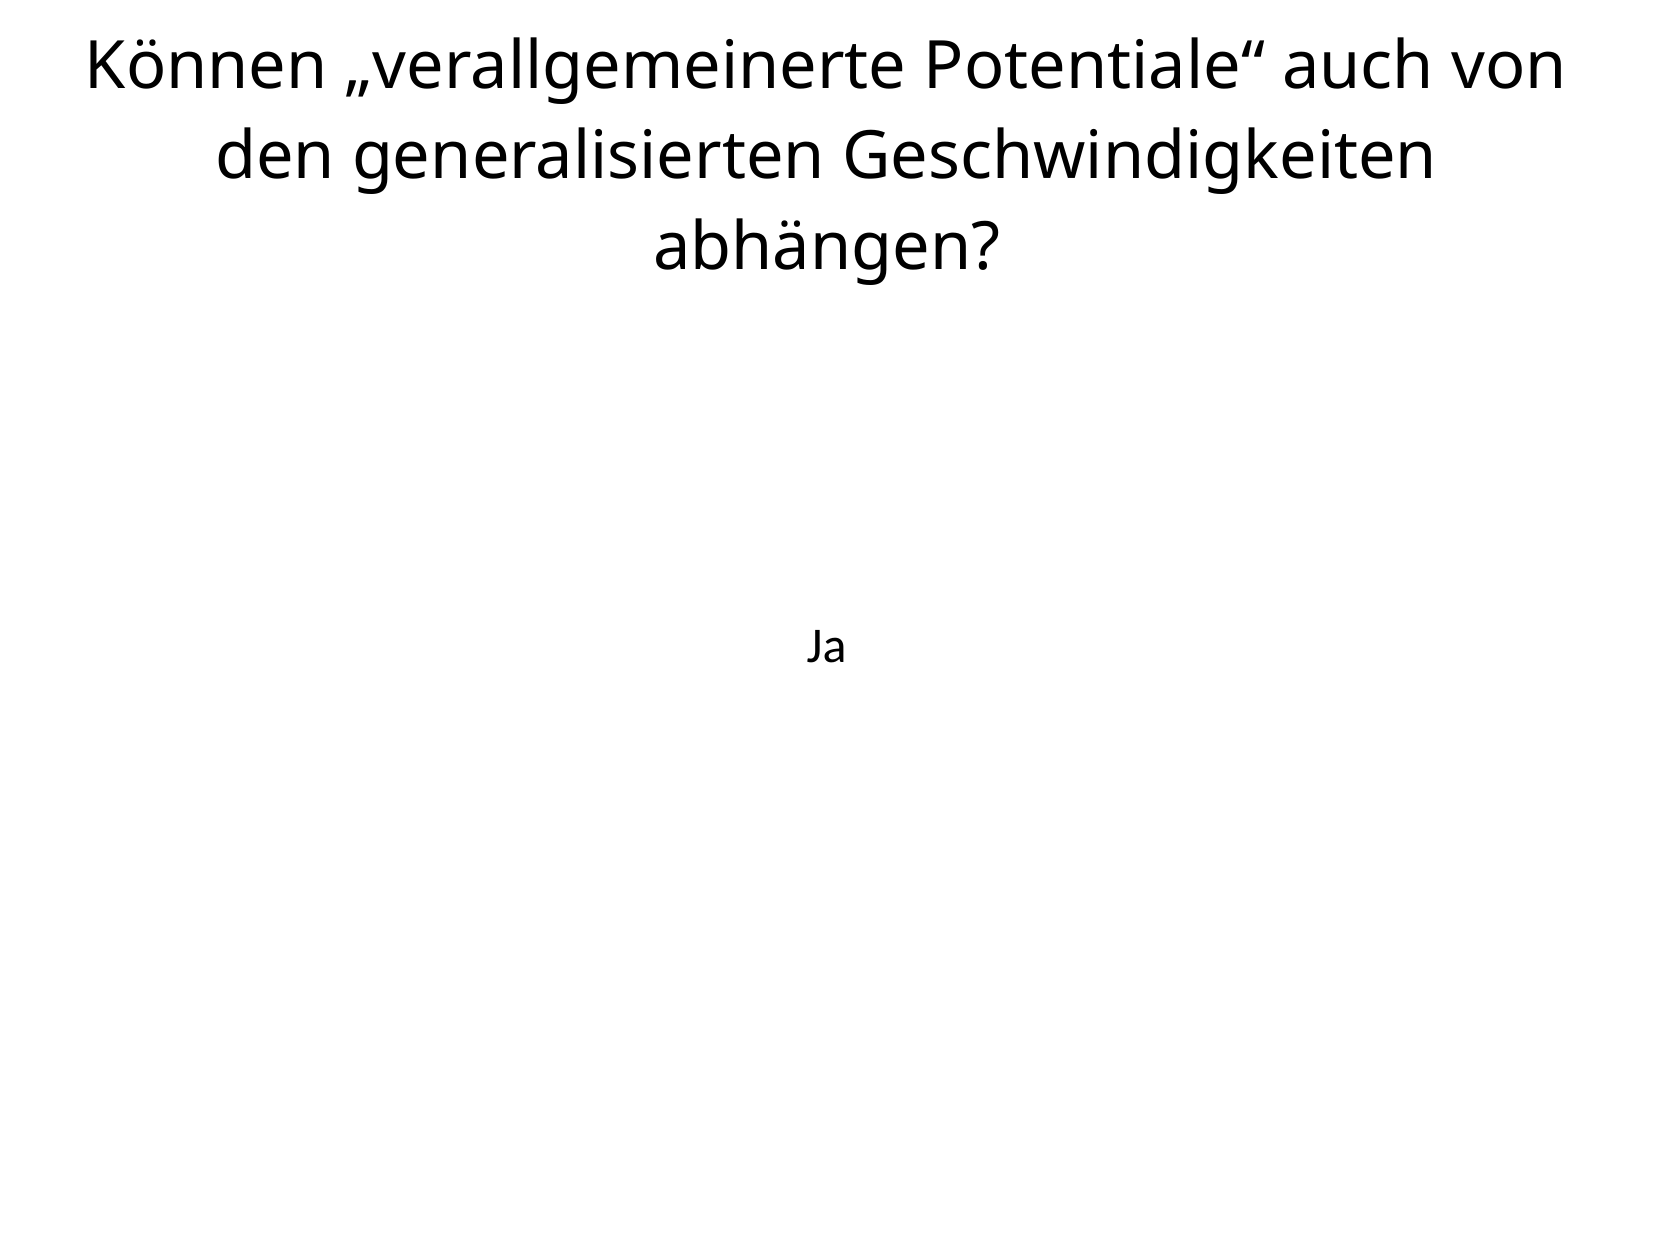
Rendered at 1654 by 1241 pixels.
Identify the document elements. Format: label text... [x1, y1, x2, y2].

title Können „verallgemeinerte Potentiale“ auch von den generalisierten Geschwindigkeiten abhängen? [82, 49, 1571, 257]
subtitle Ja [82, 290, 1571, 1010]
